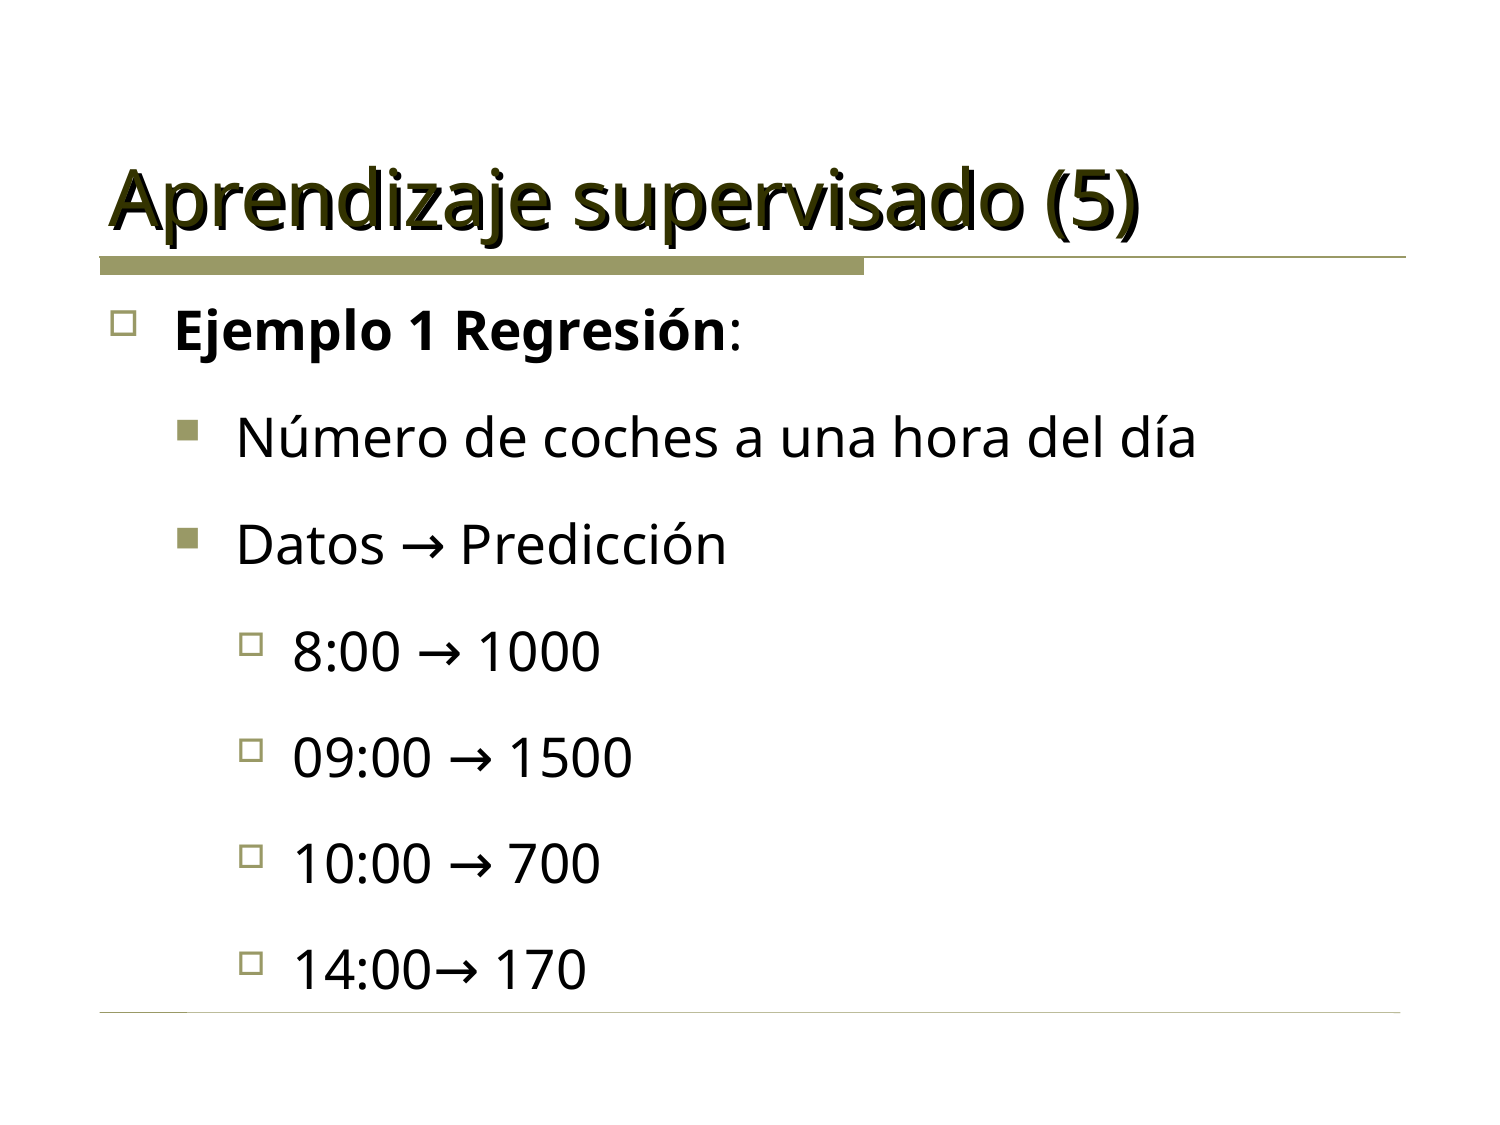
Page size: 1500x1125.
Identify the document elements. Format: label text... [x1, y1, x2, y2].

title Aprendizaje supervisado (5) [94, 50, 1407, 250]
list Ejemplo 1 Regresión: Número de coches a una hora del día Datos → Predicción 8:00 → 1000 09:00 → 1500 10:00 → 700 14:00→ 170 [92, 287, 1353, 1013]
